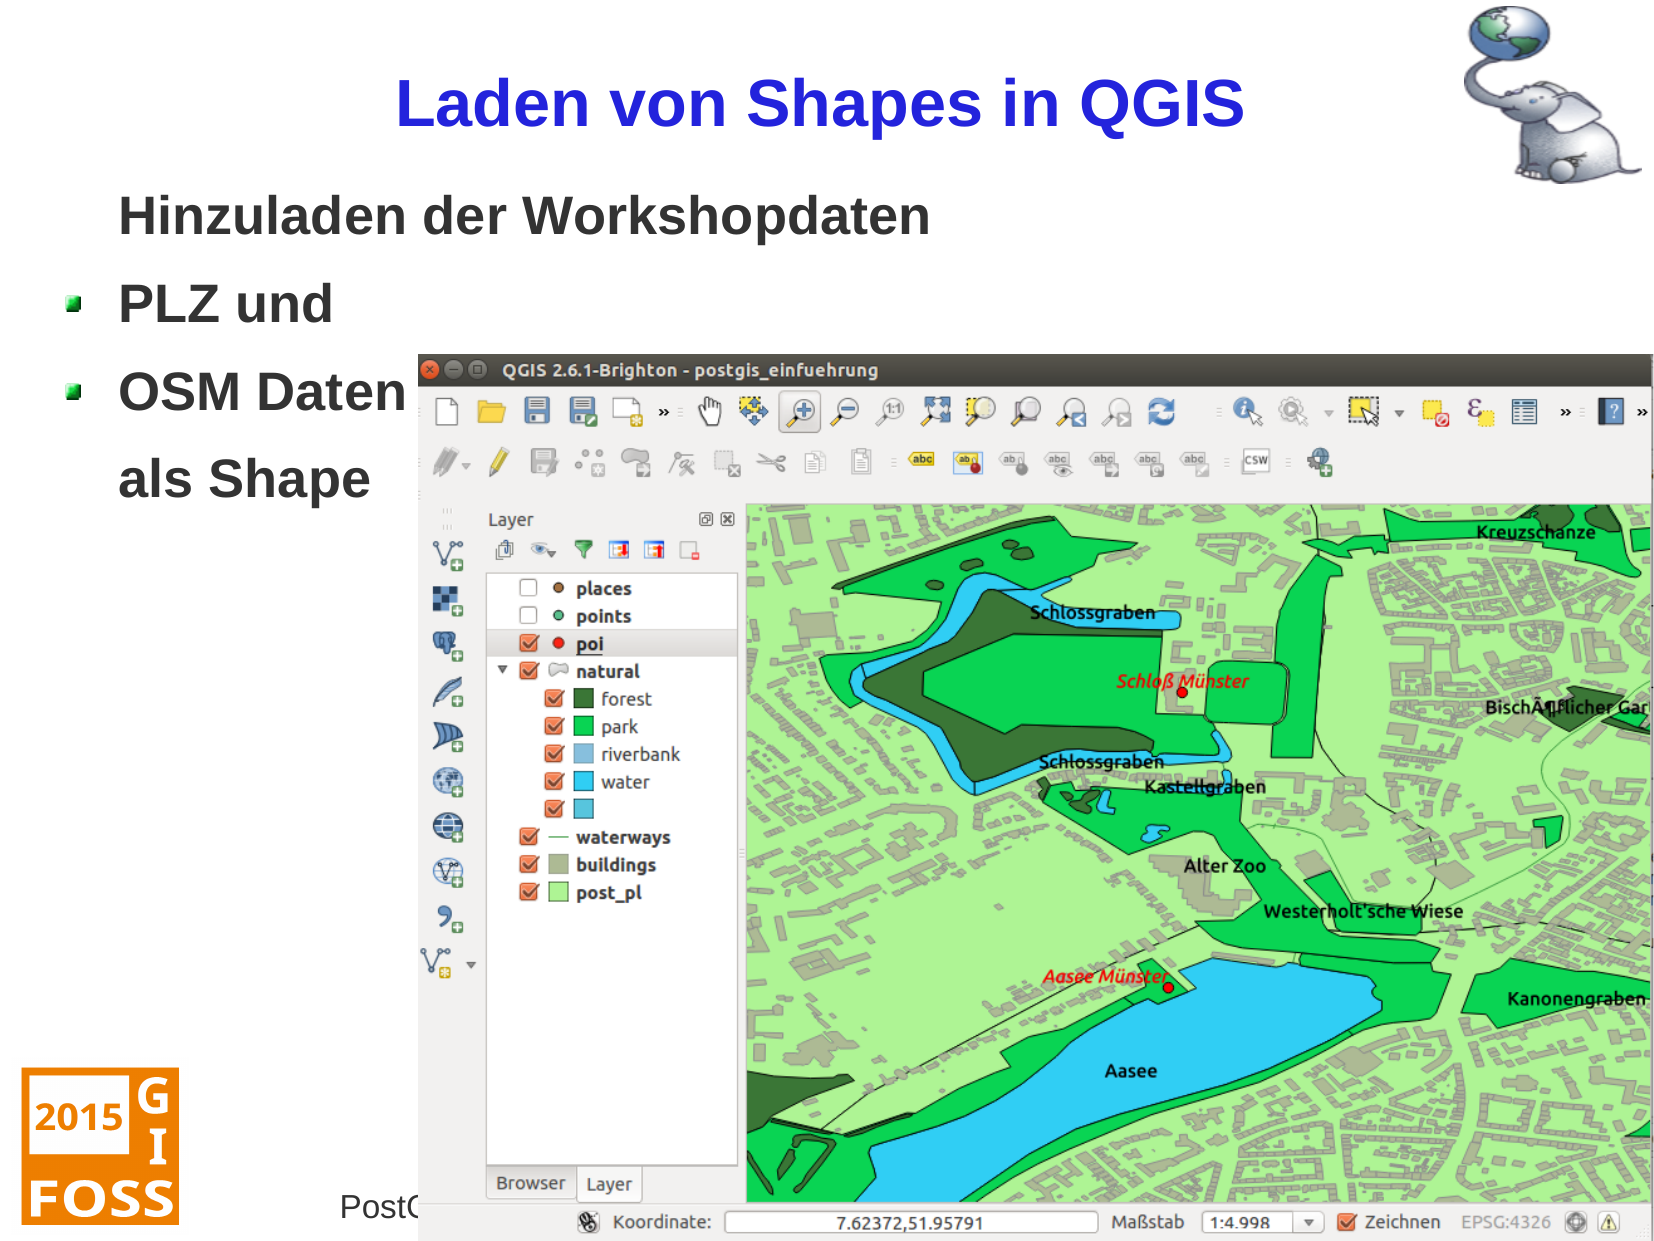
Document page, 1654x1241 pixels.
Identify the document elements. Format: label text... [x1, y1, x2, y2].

picture [418, 354, 1654, 1241]
list Hinzuladen der Workshopdaten PLZ und OSM Daten als Shape [47, 185, 1536, 1004]
picture [11, 1057, 189, 1235]
picture [1464, 6, 1642, 184]
title Laden von Shapes in QGIS [76, 29, 1565, 178]
